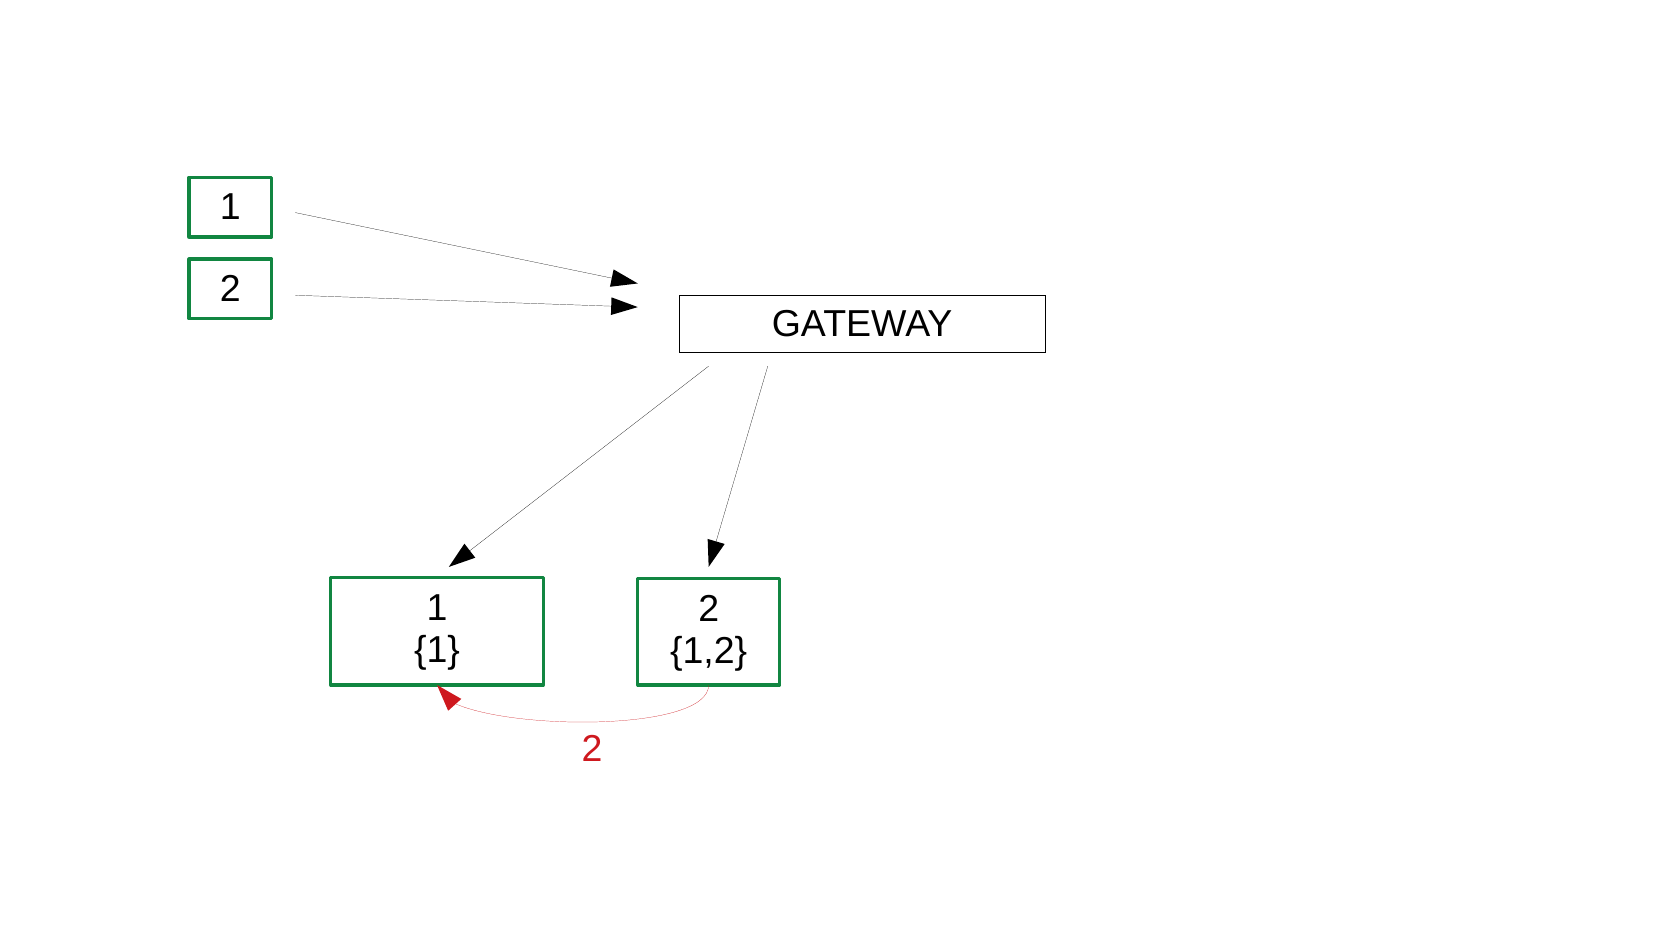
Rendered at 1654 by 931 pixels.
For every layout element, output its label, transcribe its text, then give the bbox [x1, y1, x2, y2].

text_box 2 [566, 720, 626, 839]
text_box 2 {1,2} [637, 578, 780, 686]
text_box 2 [188, 259, 272, 319]
text_box 1 {1} [330, 577, 544, 686]
text_box 1 [188, 177, 272, 238]
text_box GATEWAY [679, 295, 1046, 353]
